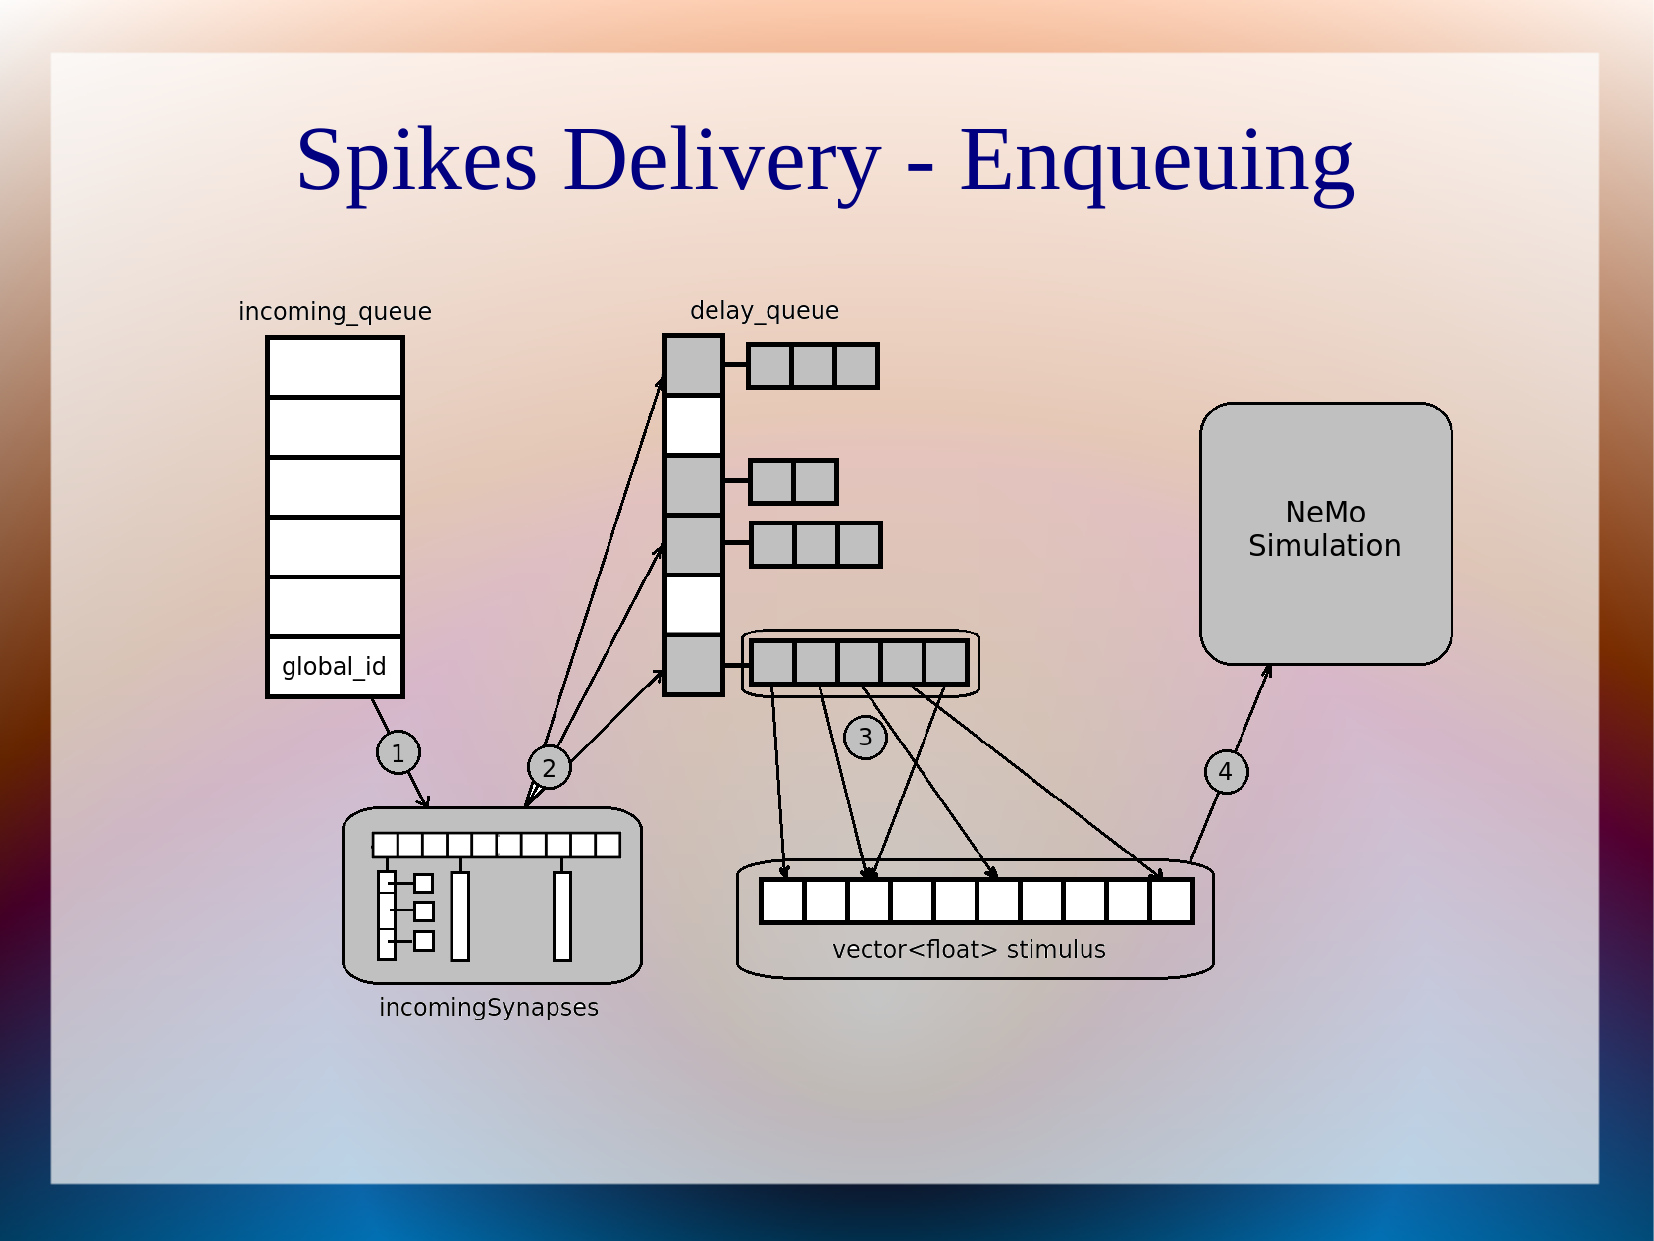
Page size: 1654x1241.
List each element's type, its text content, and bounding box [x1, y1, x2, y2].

picture [0, 0, 1654, 1241]
title Spikes Delivery - Enqueuing [82, 55, 1571, 263]
